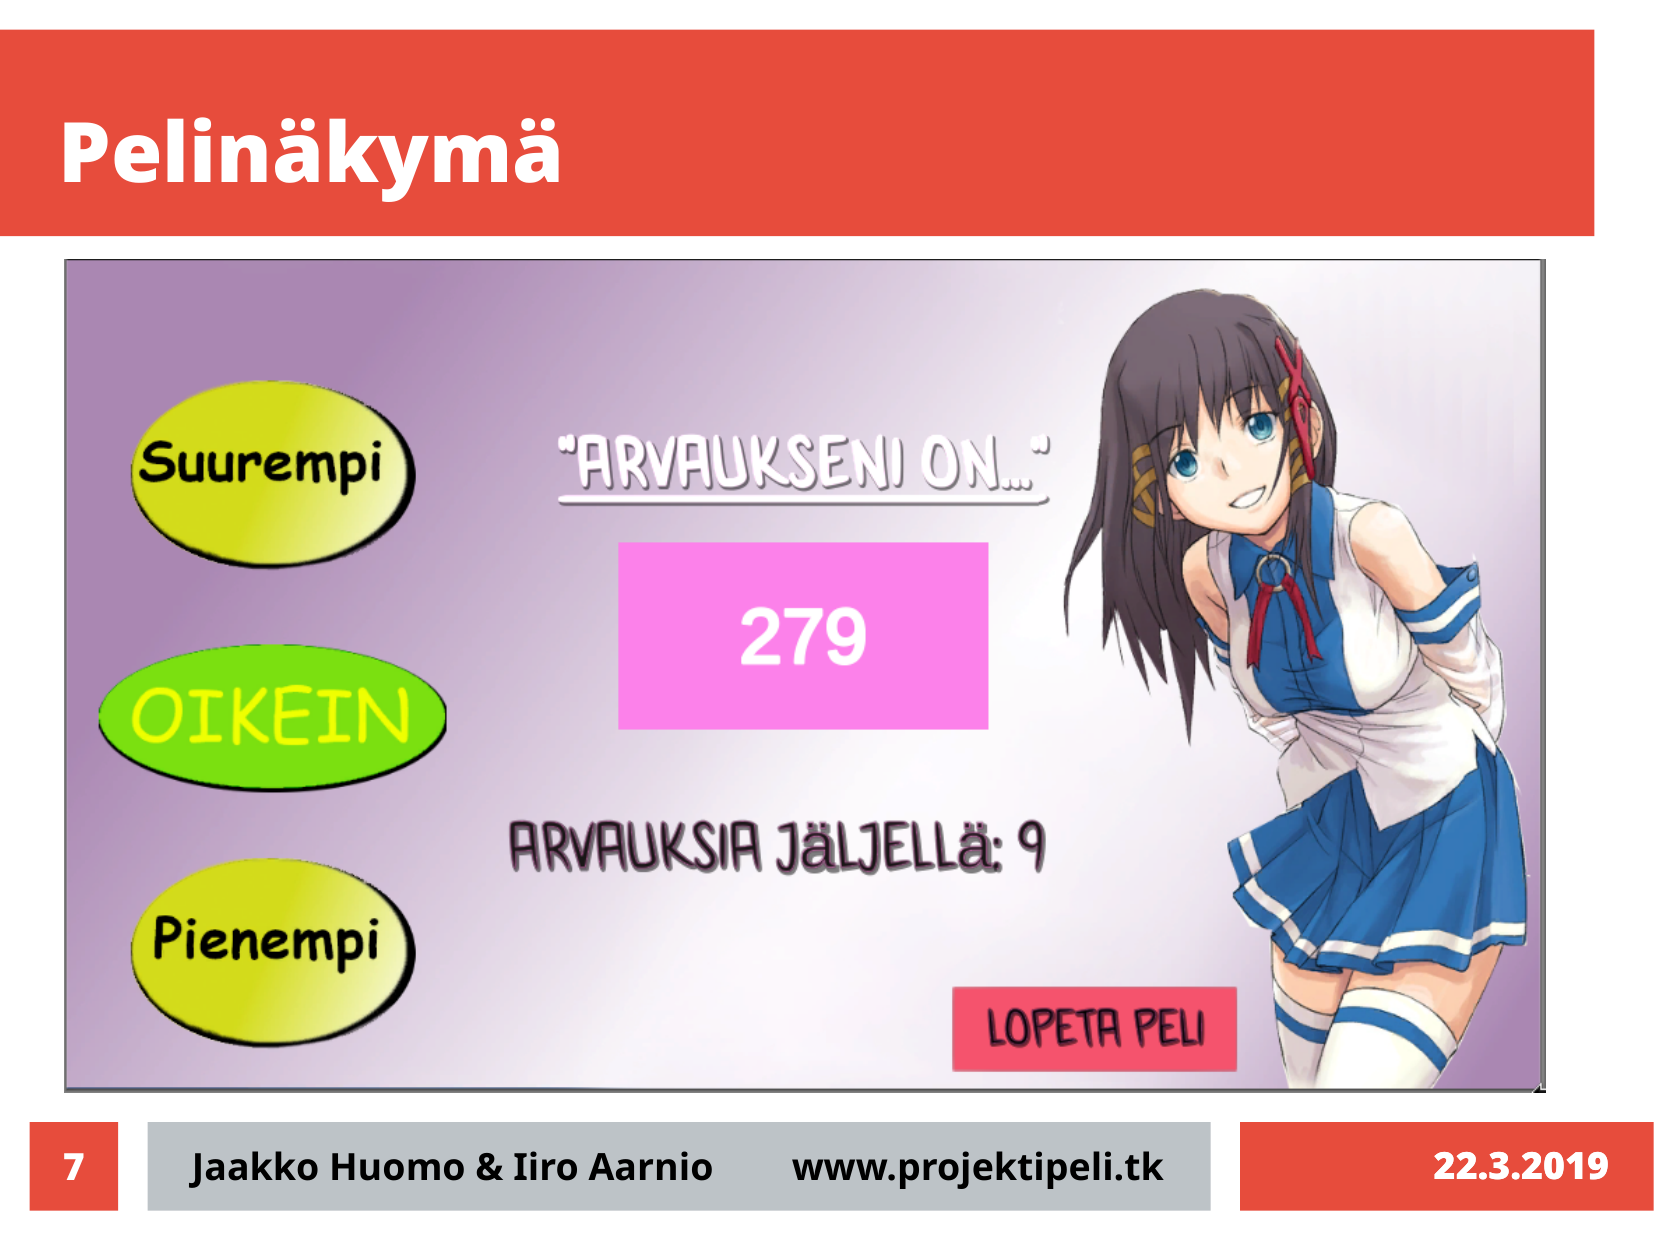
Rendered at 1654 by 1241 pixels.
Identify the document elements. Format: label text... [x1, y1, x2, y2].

picture [64, 259, 1546, 1093]
title Pelinäkymä [59, 59, 1595, 207]
